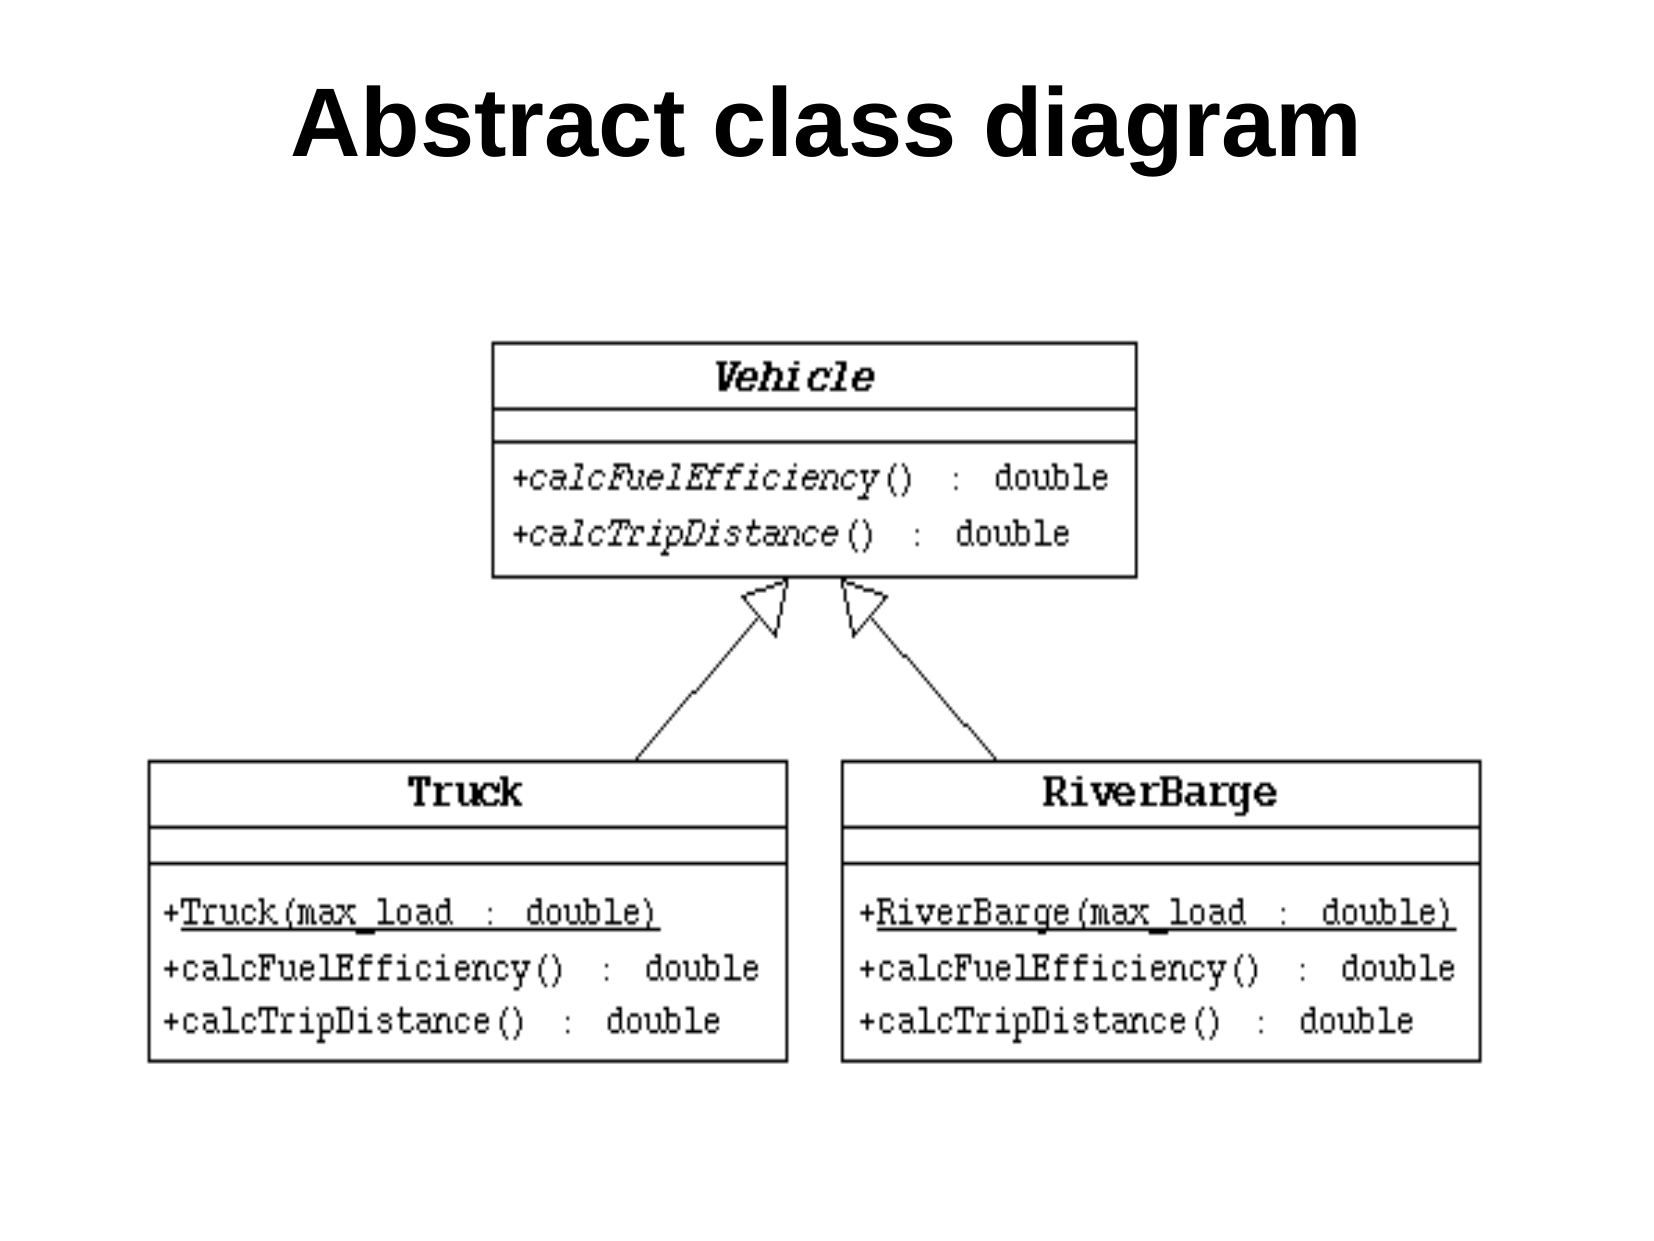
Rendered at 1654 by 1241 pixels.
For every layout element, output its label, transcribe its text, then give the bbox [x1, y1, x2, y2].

title Abstract class diagram [82, 49, 1571, 196]
picture [82, 290, 1524, 1087]
